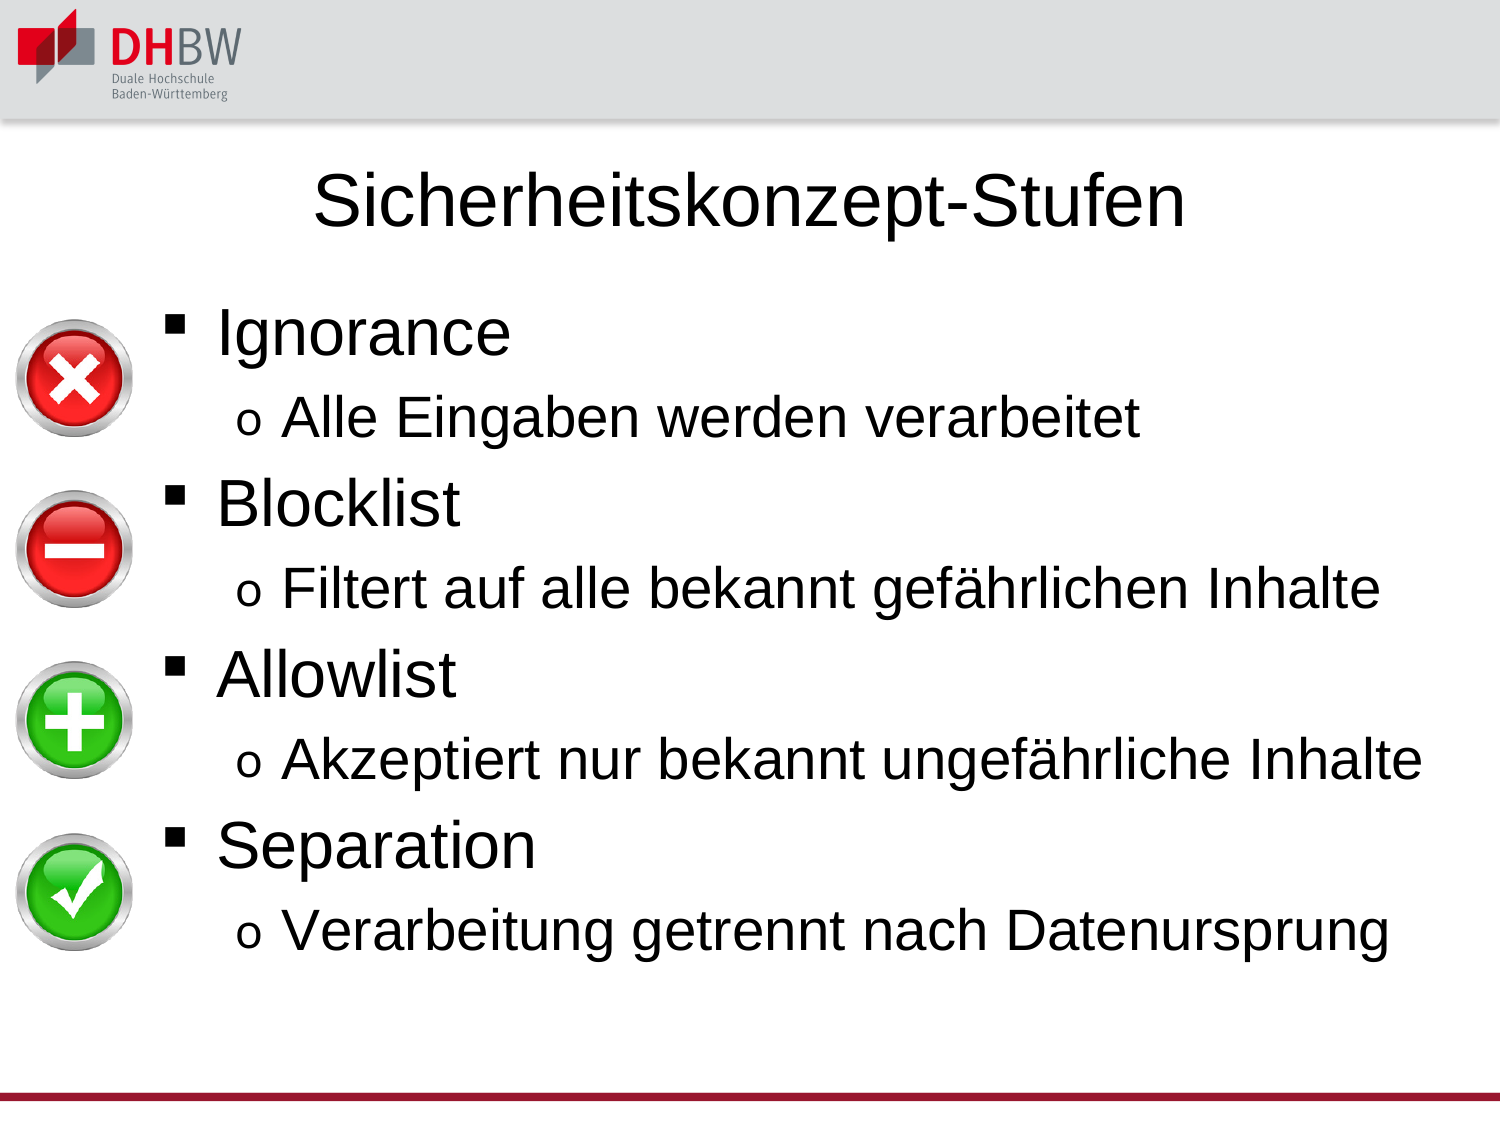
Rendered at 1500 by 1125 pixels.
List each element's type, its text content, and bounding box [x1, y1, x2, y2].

list Ignorance Alle Eingaben werden verarbeitet Blocklist Filtert auf alle bekannt gefährlichen Inhalte Allowlist Akzeptiert nur bekannt ungefährliche Inhalte Separation Verarbeitung getrennt nach Datenursprung [159, 295, 1435, 1051]
picture [0, 0, 1500, 134]
picture [0, 266, 1500, 1121]
title Sicherheitskonzept-Stufen [0, 134, 1500, 266]
